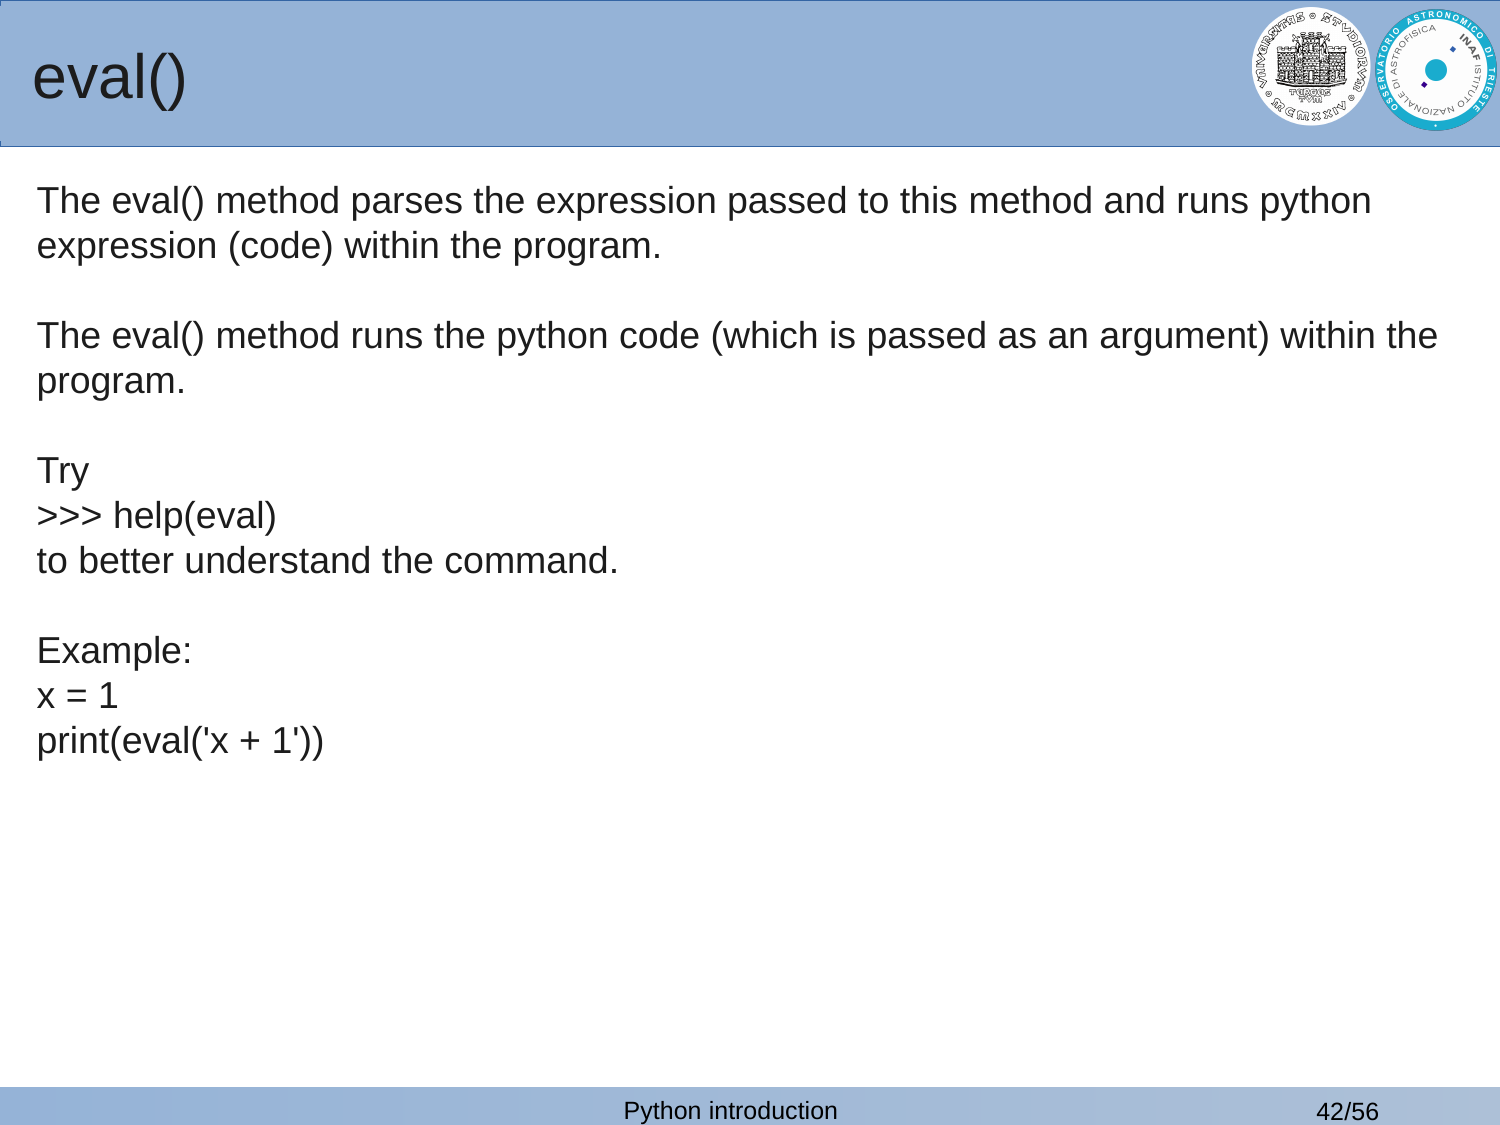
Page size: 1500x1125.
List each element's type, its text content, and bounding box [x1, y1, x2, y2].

list The eval() method parses the expression passed to this method and runs python expression (code) within the program. The eval() method runs the python code (which is passed as an argument) within the program. Try >>> help(eval) to better understand the command. Example: x = 1 print(eval('x + 1')) [21, 168, 1455, 1041]
text_box eval() [0, 5, 1243, 141]
picture [1252, 0, 1500, 156]
